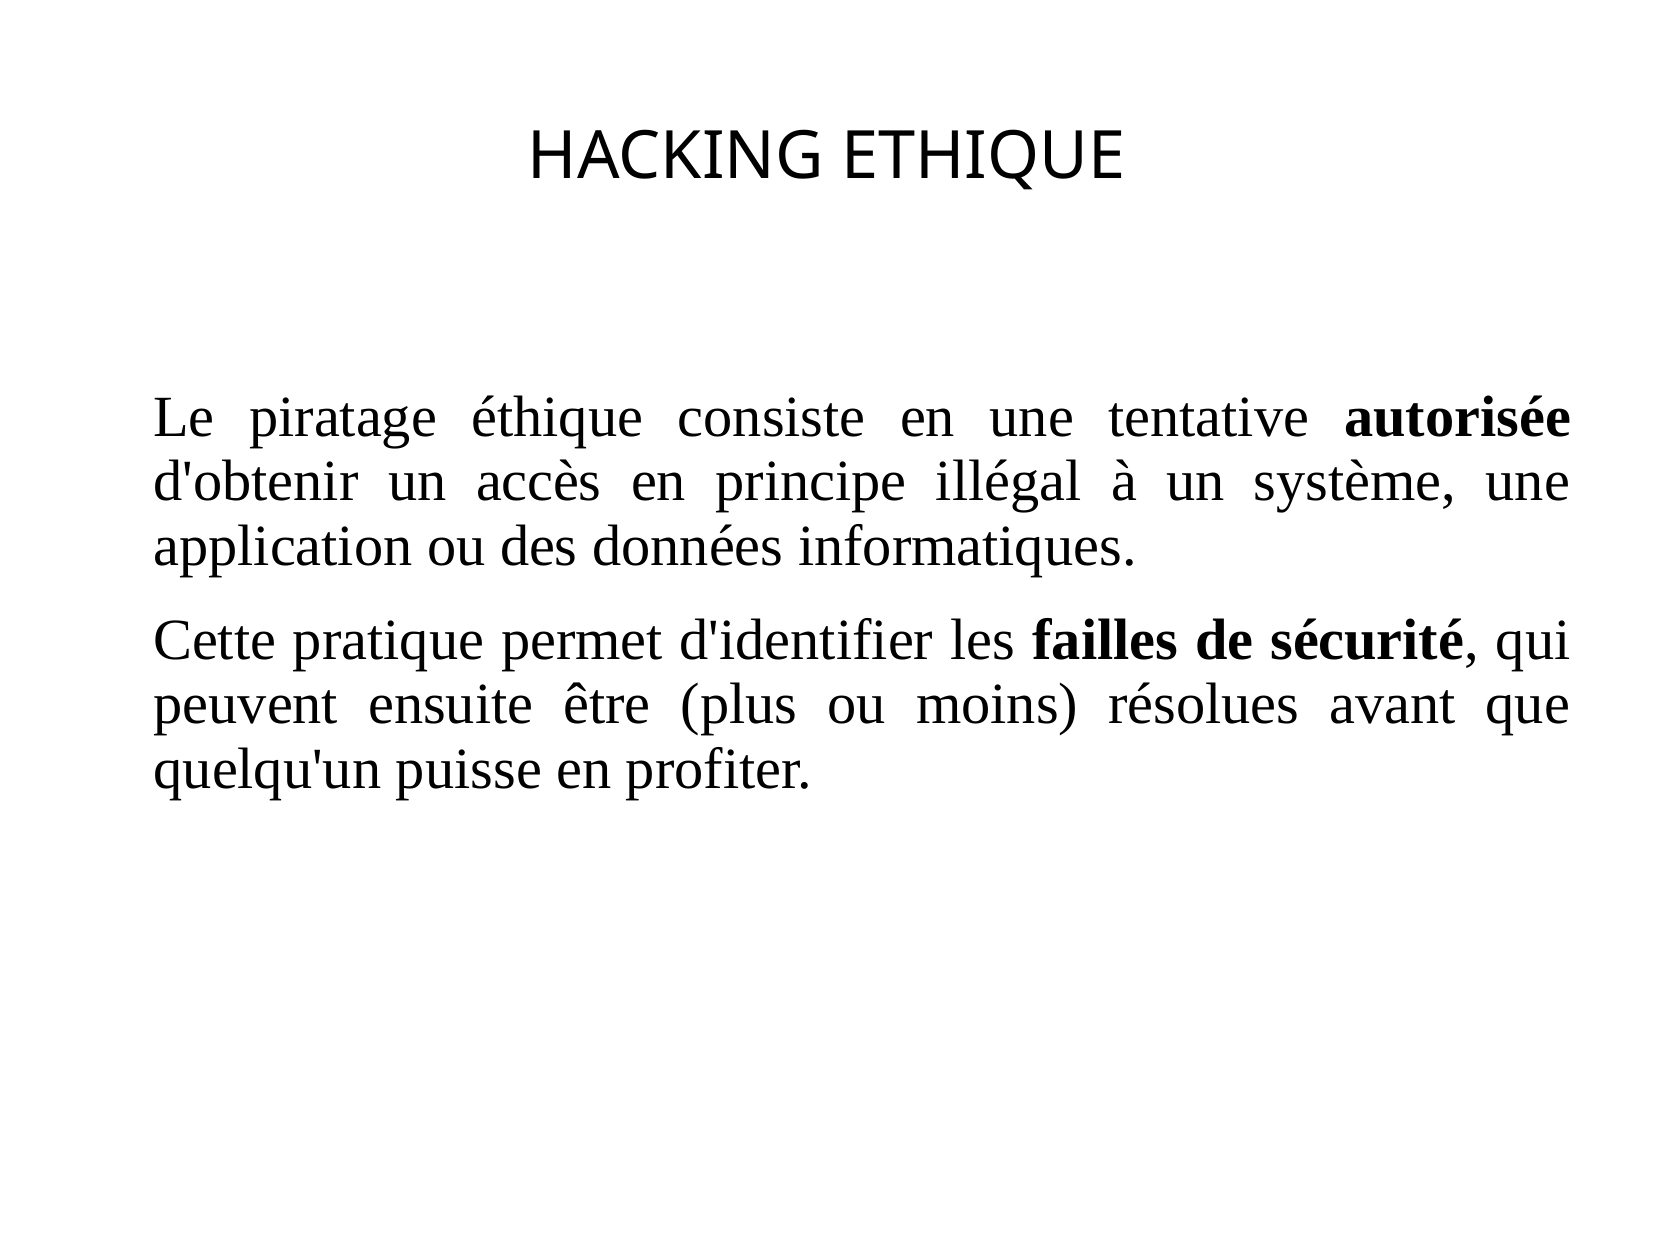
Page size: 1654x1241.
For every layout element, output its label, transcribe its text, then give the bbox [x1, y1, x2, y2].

list Le piratage éthique consiste en une tentative autorisée d'obtenir un accès en principe illégal à un système, une application ou des données informatiques. Cette pratique permet d'identifier les failles de sécurité, qui peuvent ensuite être (plus ou moins) résolues avant que quelqu'un puisse en profiter. [82, 290, 1571, 1109]
title HACKING ETHIQUE [82, 49, 1571, 257]
